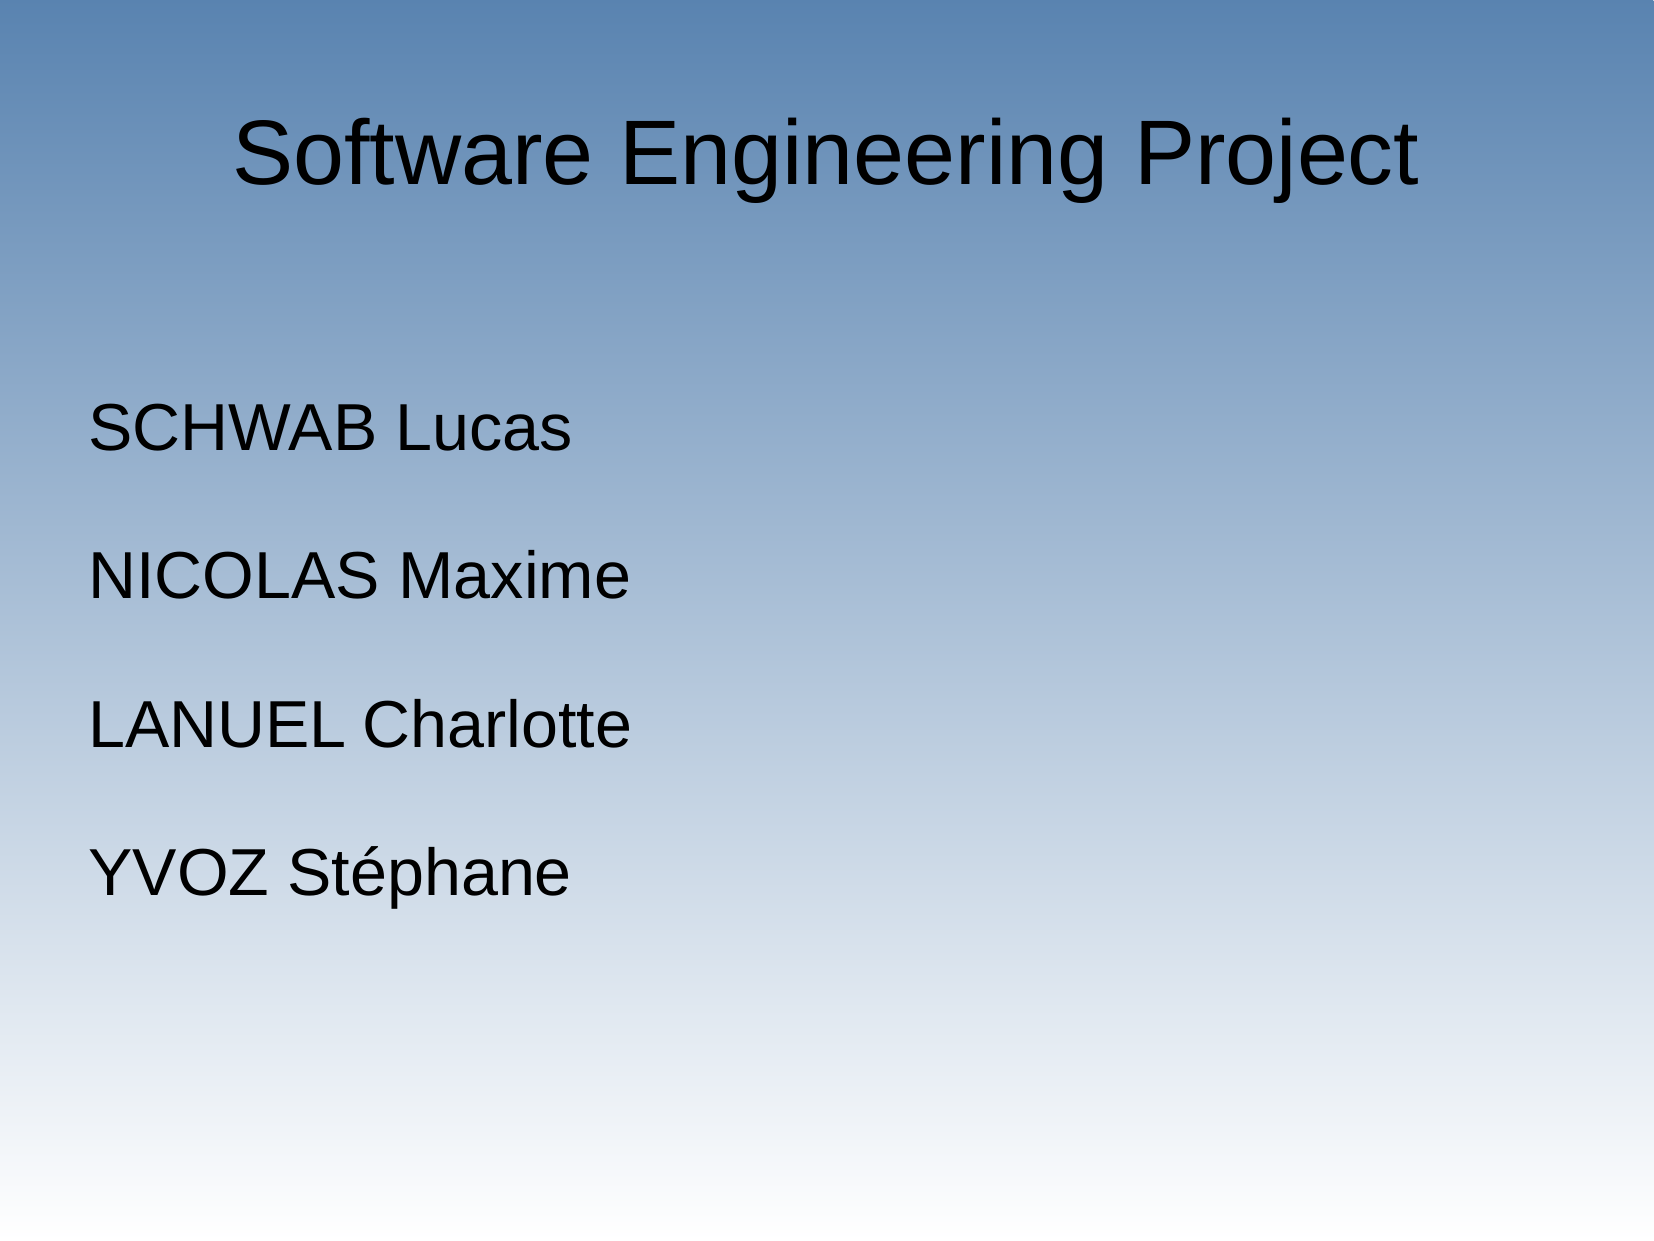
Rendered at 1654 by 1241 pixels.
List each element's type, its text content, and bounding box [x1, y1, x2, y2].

subtitle SCHWAB Lucas NICOLAS Maxime LANUEL Charlotte YVOZ Stéphane [88, 290, 1577, 1010]
title Software Engineering Project [82, 49, 1571, 257]
